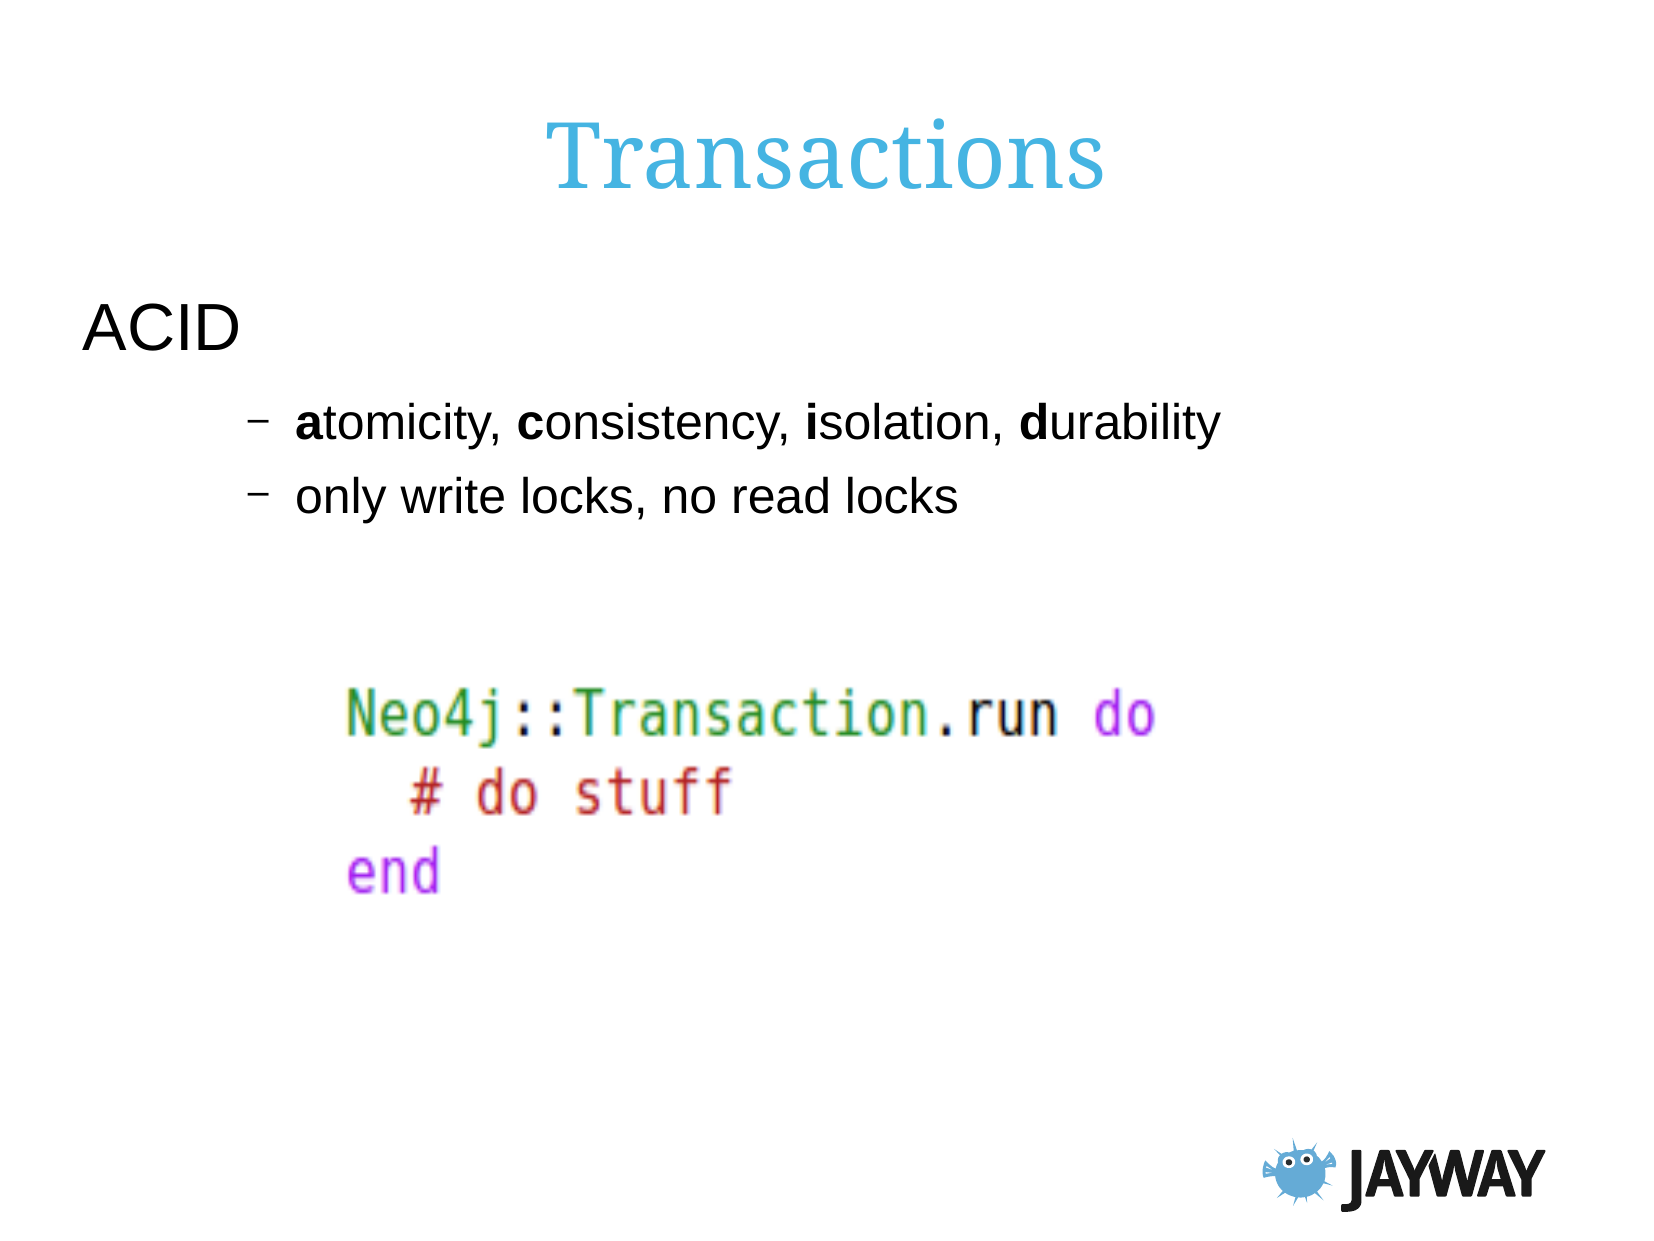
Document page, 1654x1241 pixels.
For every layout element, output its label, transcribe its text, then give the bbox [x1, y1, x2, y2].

picture [337, 674, 1201, 938]
title Transactions [82, 56, 1571, 250]
list ACID atomicity, consistency, isolation, durability only write locks, no read locks [82, 290, 1571, 1109]
